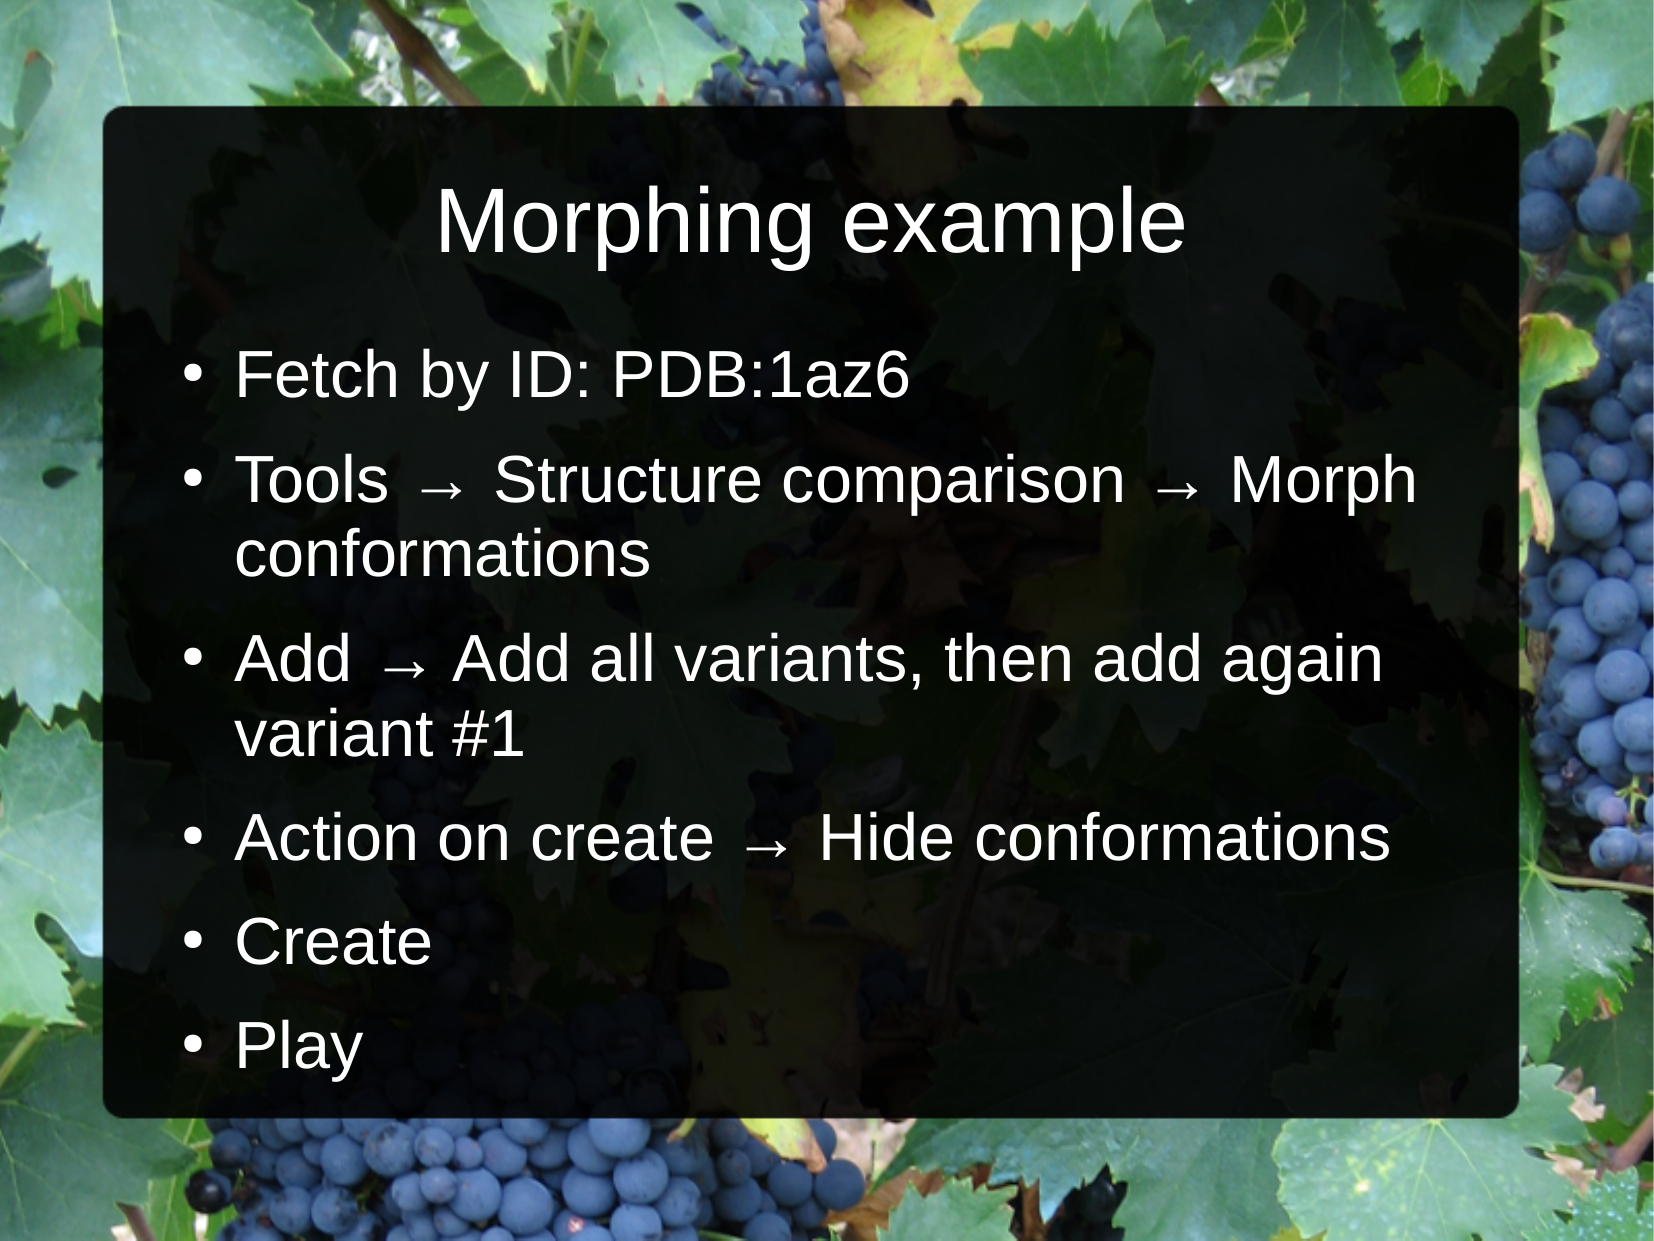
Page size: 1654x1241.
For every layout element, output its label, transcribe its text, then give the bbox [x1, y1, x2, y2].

list Fetch by ID: PDB:1az6 Tools → Structure comparison → Morph conformations Add → Add all variants, then add again variant #1 Action on create → Hide conformations Create Play [163, 337, 1463, 1142]
picture [0, 0, 1654, 1241]
title Morphing example [118, 125, 1506, 318]
